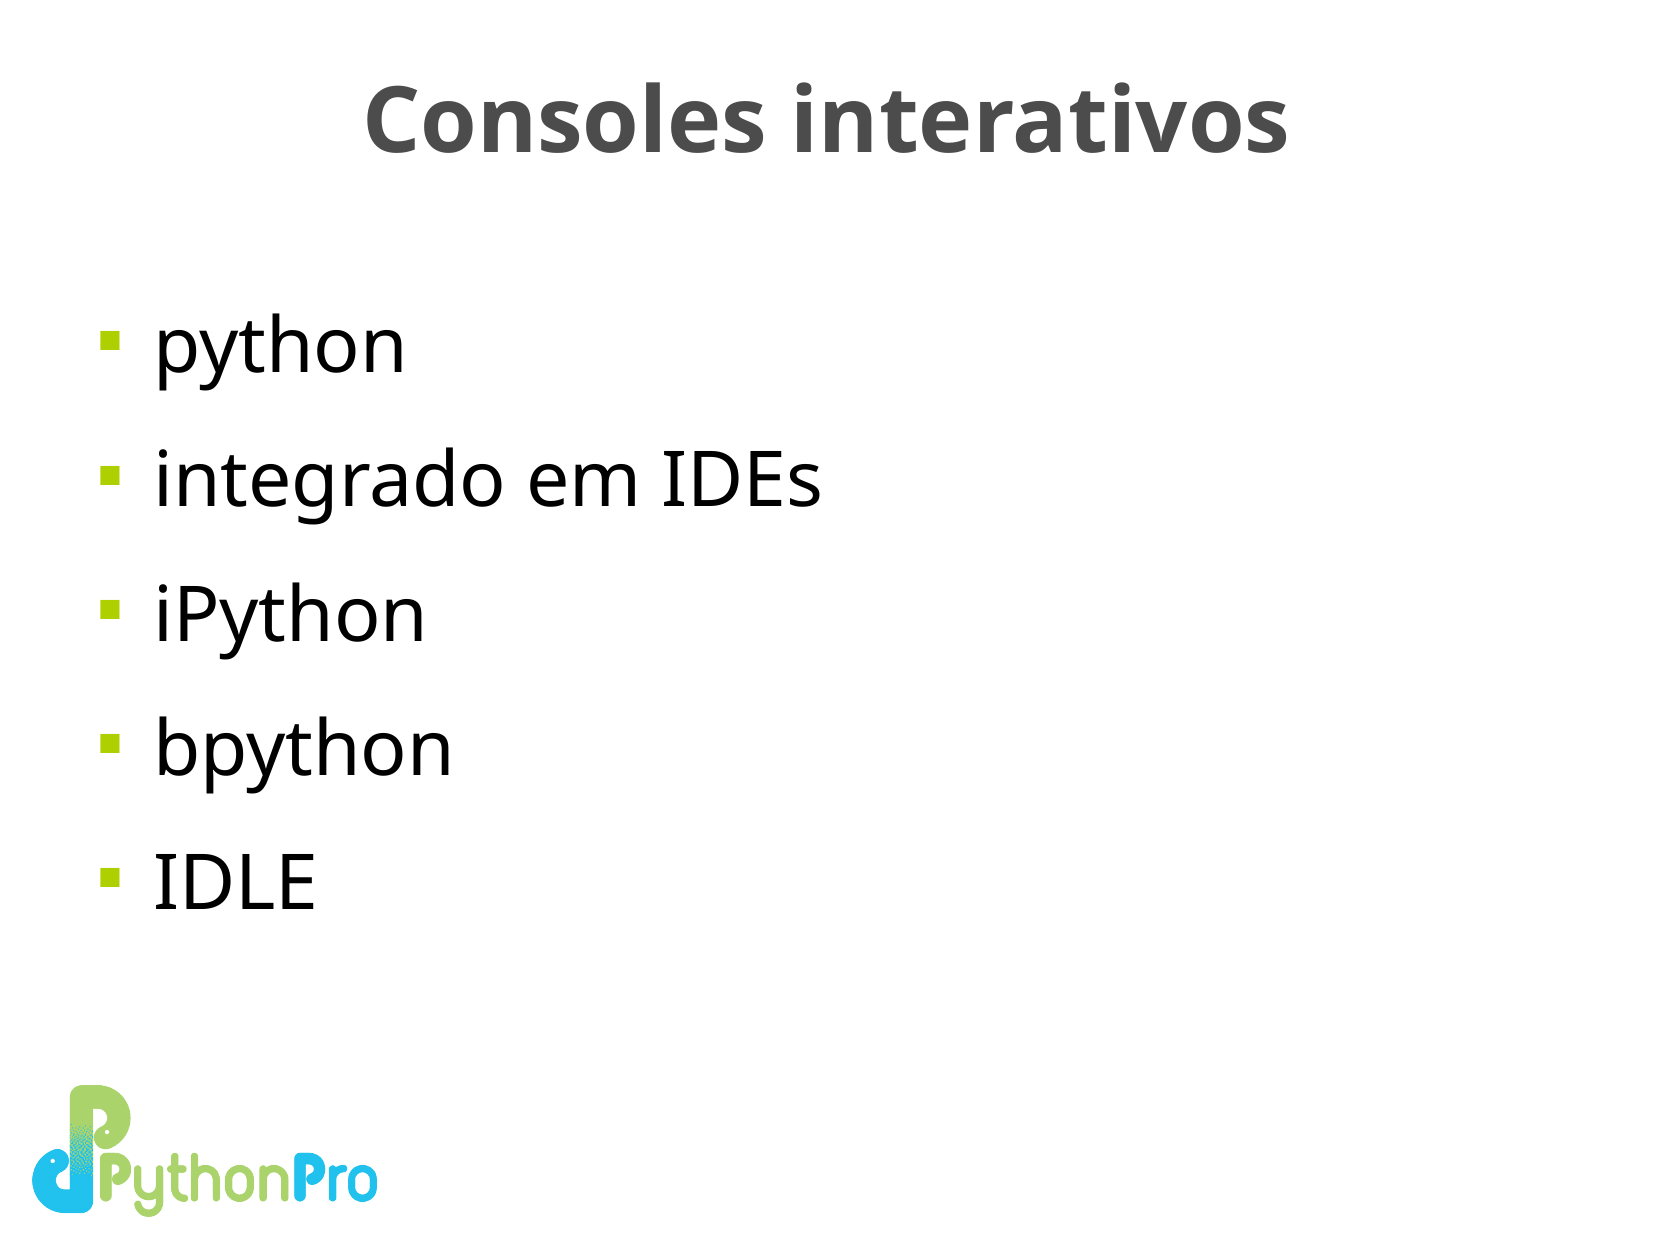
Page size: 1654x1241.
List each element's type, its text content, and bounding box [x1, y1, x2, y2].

picture [32, 1085, 377, 1217]
title Consoles interativos [82, 13, 1571, 222]
list python integrado em IDEs iPython bpython IDLE [82, 290, 1571, 1109]
